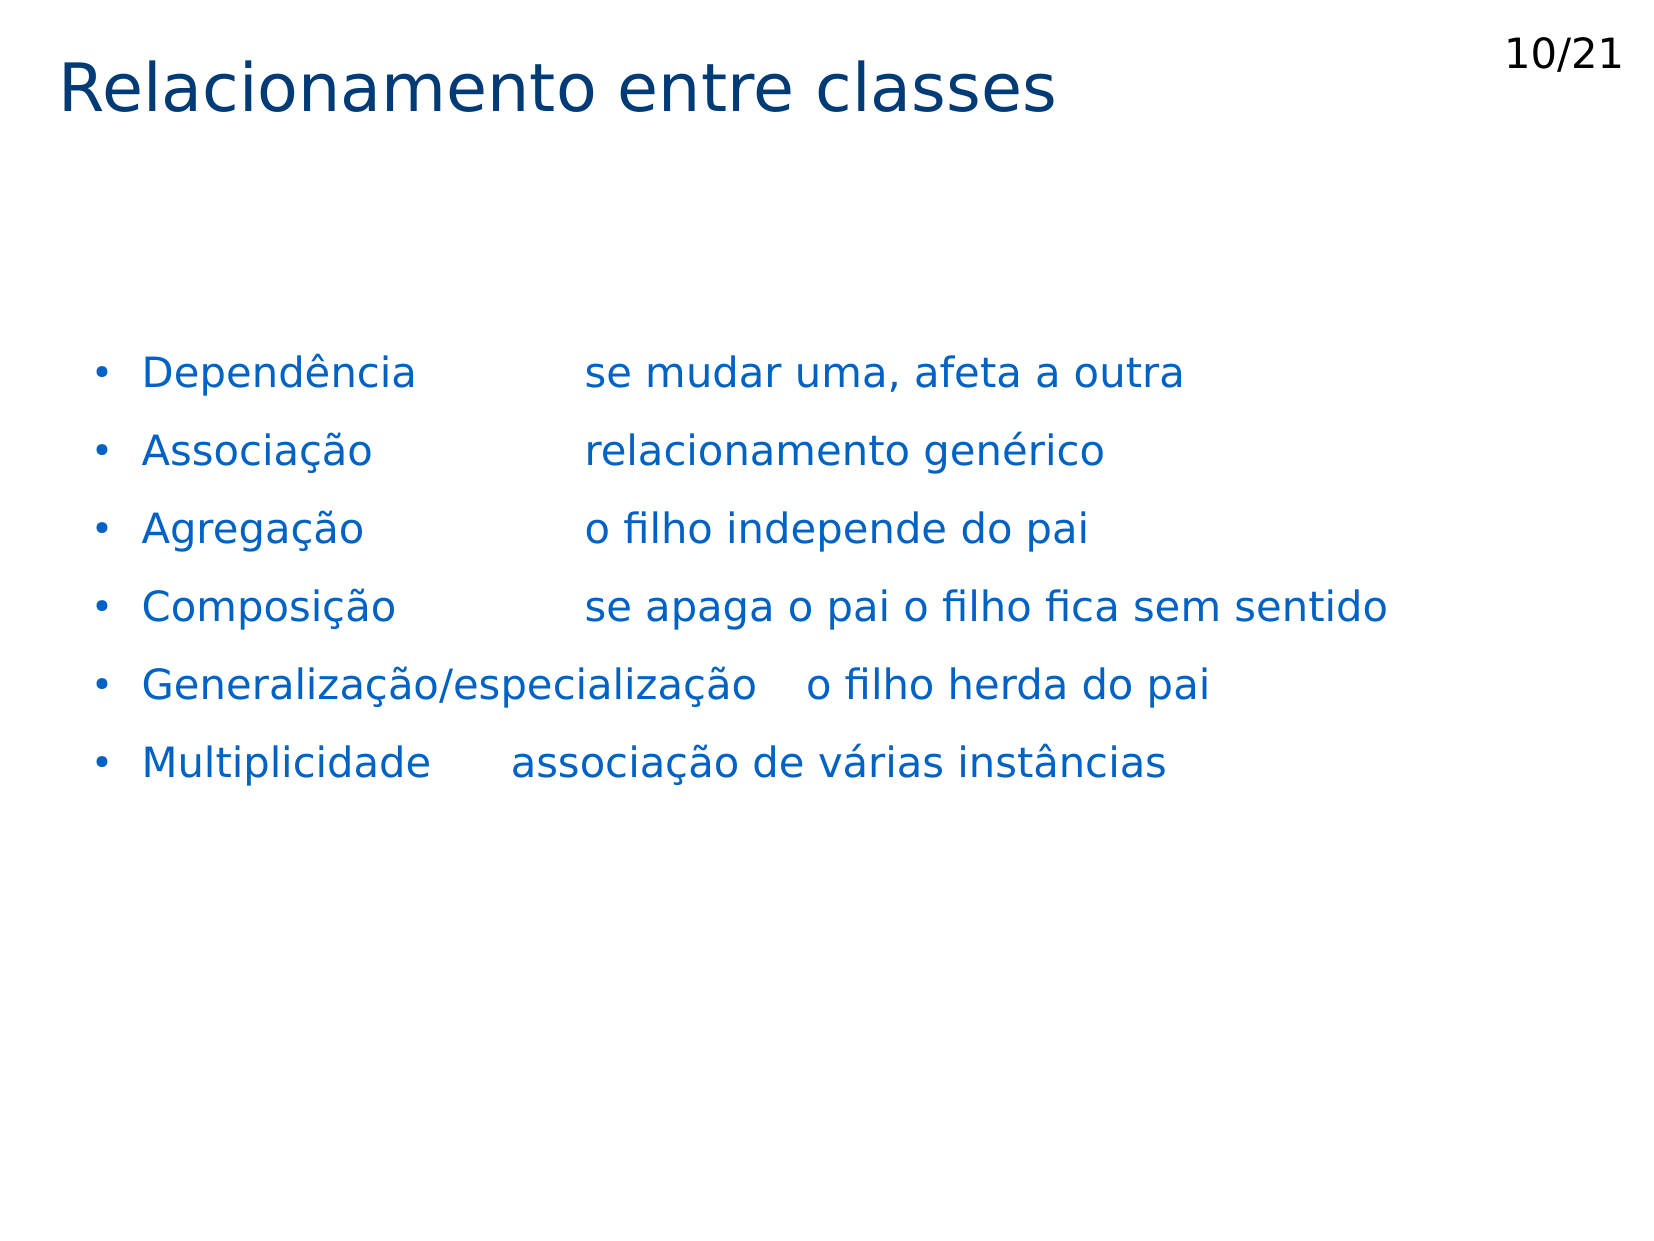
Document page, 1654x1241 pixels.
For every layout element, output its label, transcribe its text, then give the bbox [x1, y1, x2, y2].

list Dependência se mudar uma, afeta a outra Associação relacionamento genérico Agregação o filho independe do pai Composição se apaga o pai o filho fica sem sentido Generalização/especialização o filho herda do pai Multiplicidade associação de várias instâncias [59, 265, 1625, 1211]
title Relacionamento entre classes [59, 29, 1506, 148]
